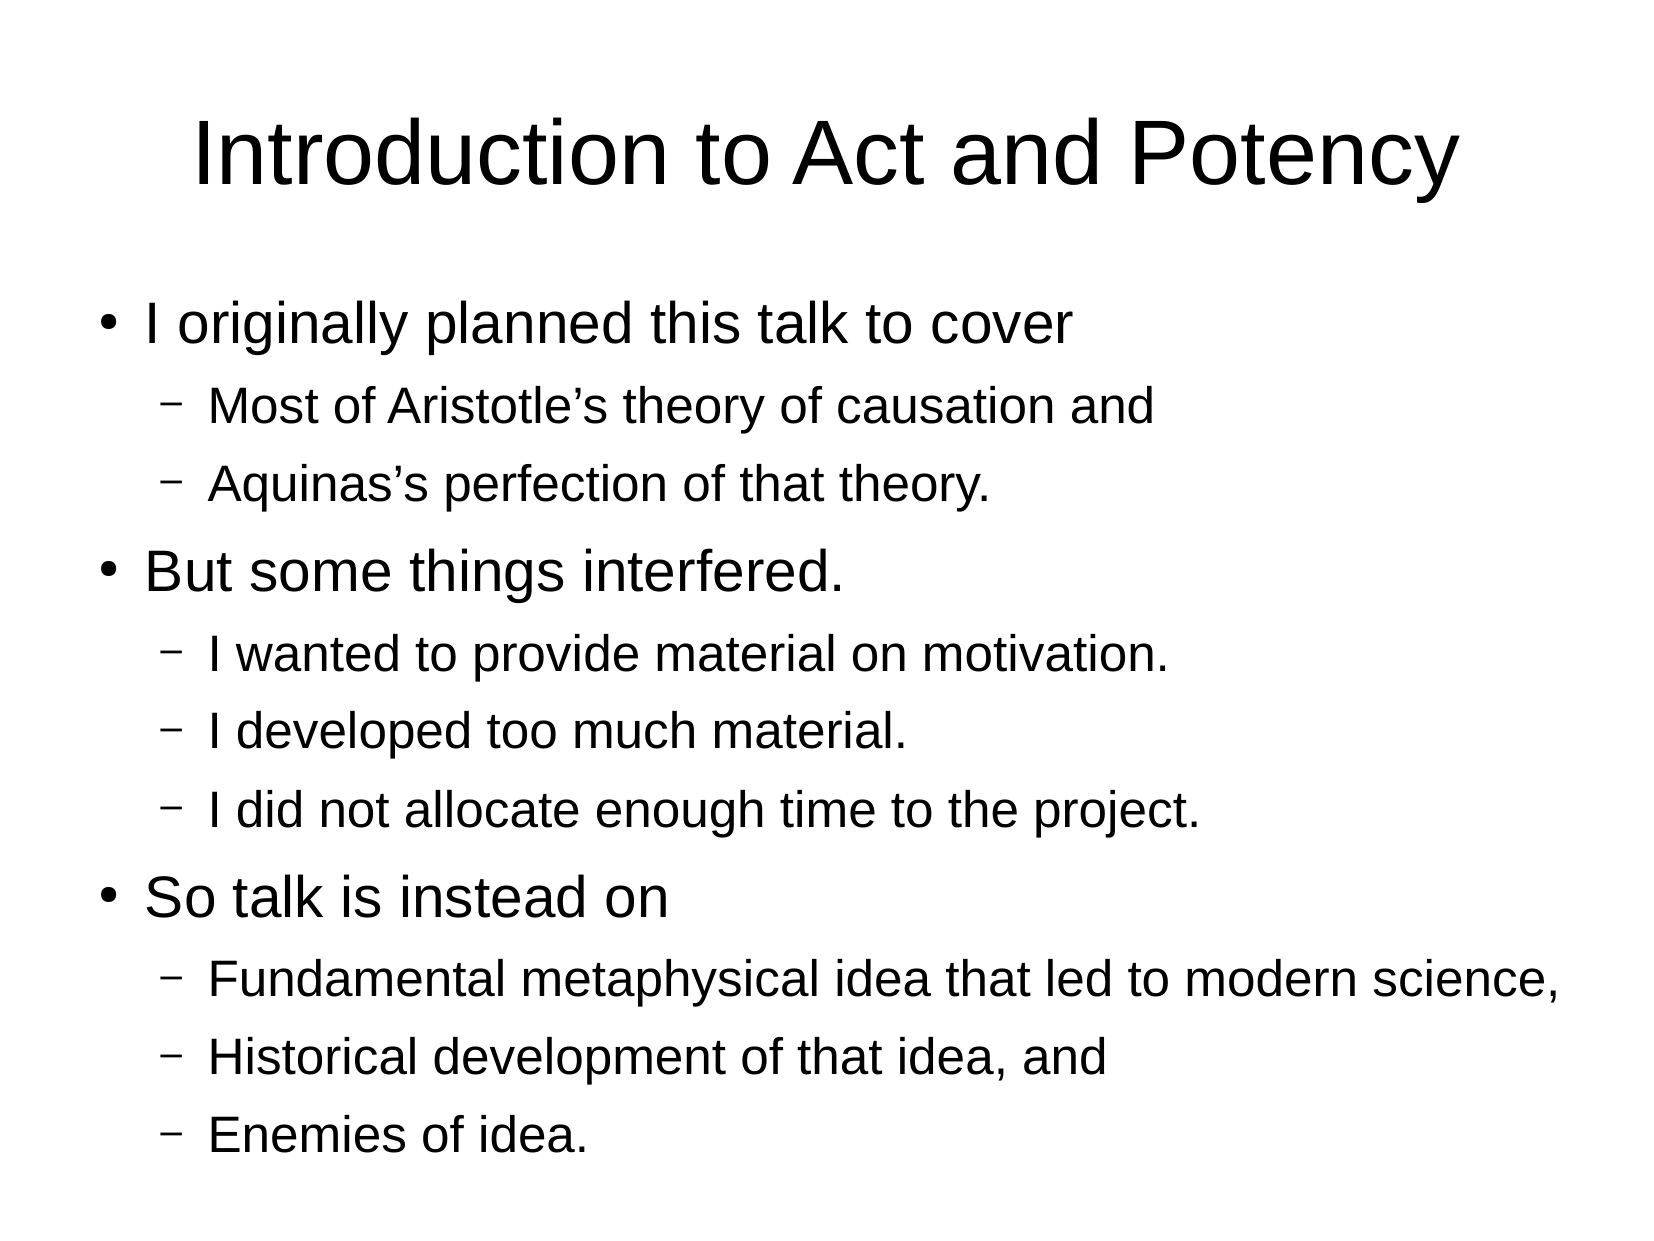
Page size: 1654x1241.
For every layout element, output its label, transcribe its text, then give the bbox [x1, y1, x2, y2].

title Introduction to Act and Potency [82, 49, 1571, 257]
list I originally planned this talk to cover Most of Aristotle’s theory of causation and Aquinas’s perfection of that theory. But some things interfered. I wanted to provide material on motivation. I developed too much material. I did not allocate enough time to the project. So talk is instead on Fundamental metaphysical idea that led to modern science, Historical development of that idea, and Enemies of idea. [82, 290, 1571, 1186]
